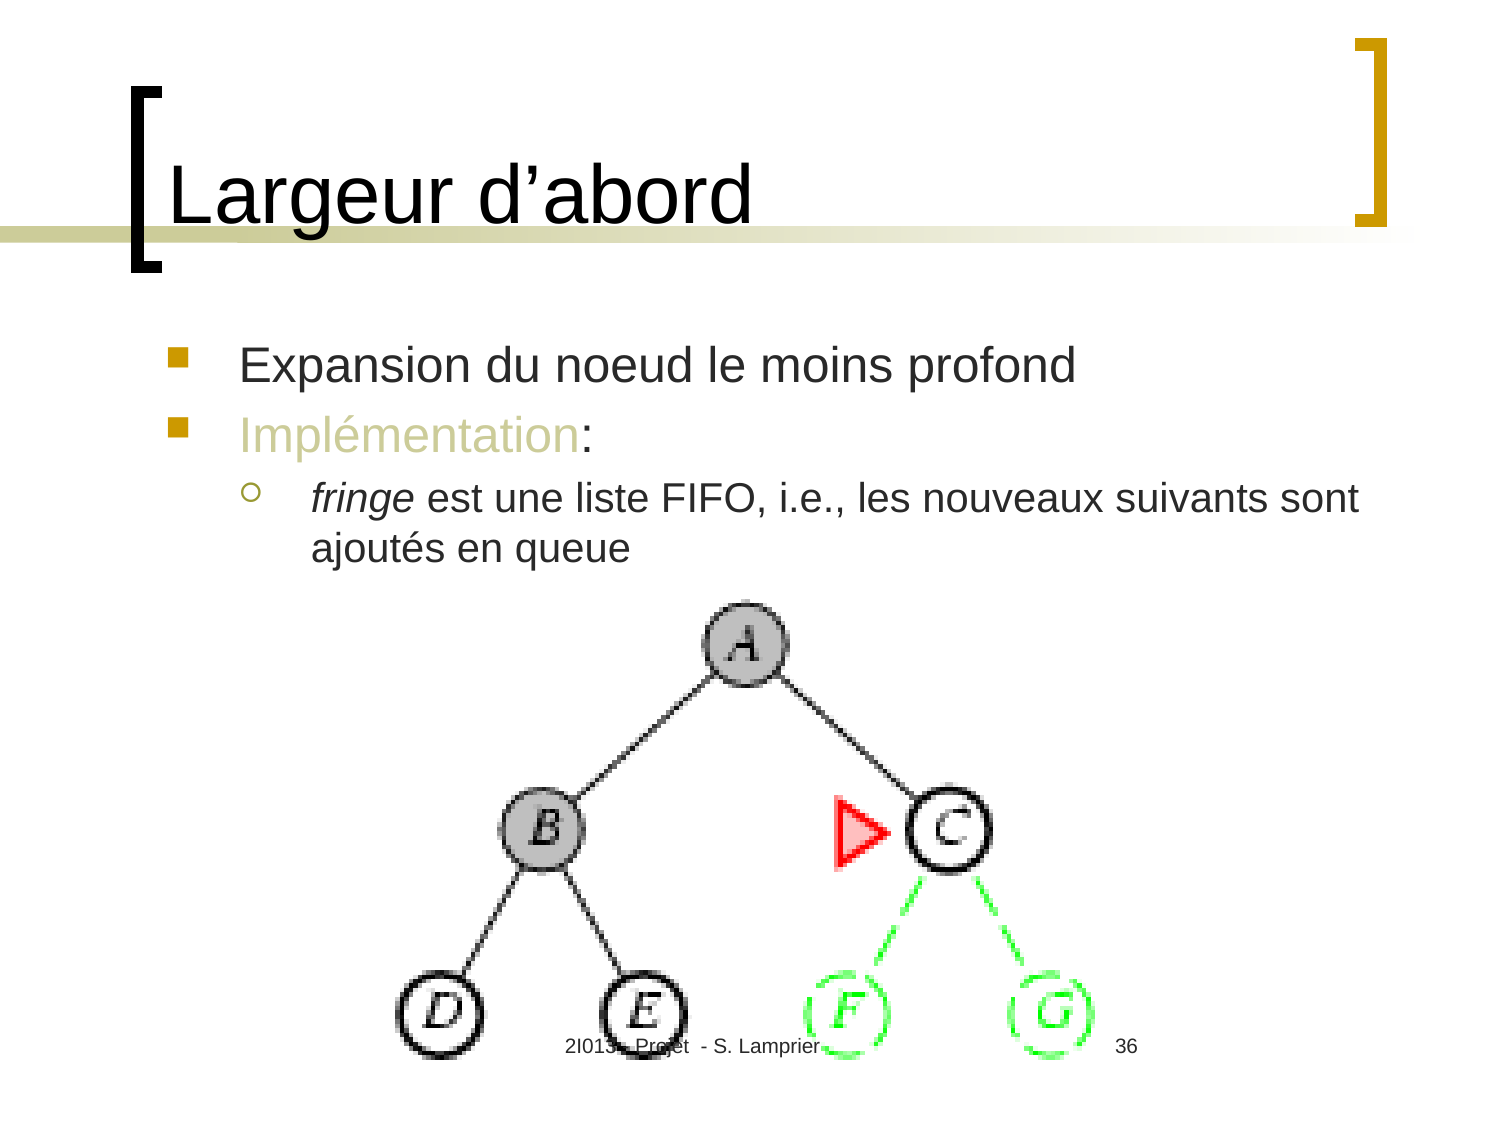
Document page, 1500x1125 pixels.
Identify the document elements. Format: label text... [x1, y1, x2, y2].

title Largeur d’abord [152, 15, 1328, 248]
slide_number <numéro> [1100, 1025, 1413, 1100]
list Expansion du noeud le moins profond Implémentation: fringe est une liste FIFO, i.e., les nouveaux suivants sont ajoutés en queue [150, 324, 1407, 1000]
picture [387, 599, 1100, 1069]
footer 2I013 - Projet - S. Lamprier [549, 1025, 1025, 1100]
